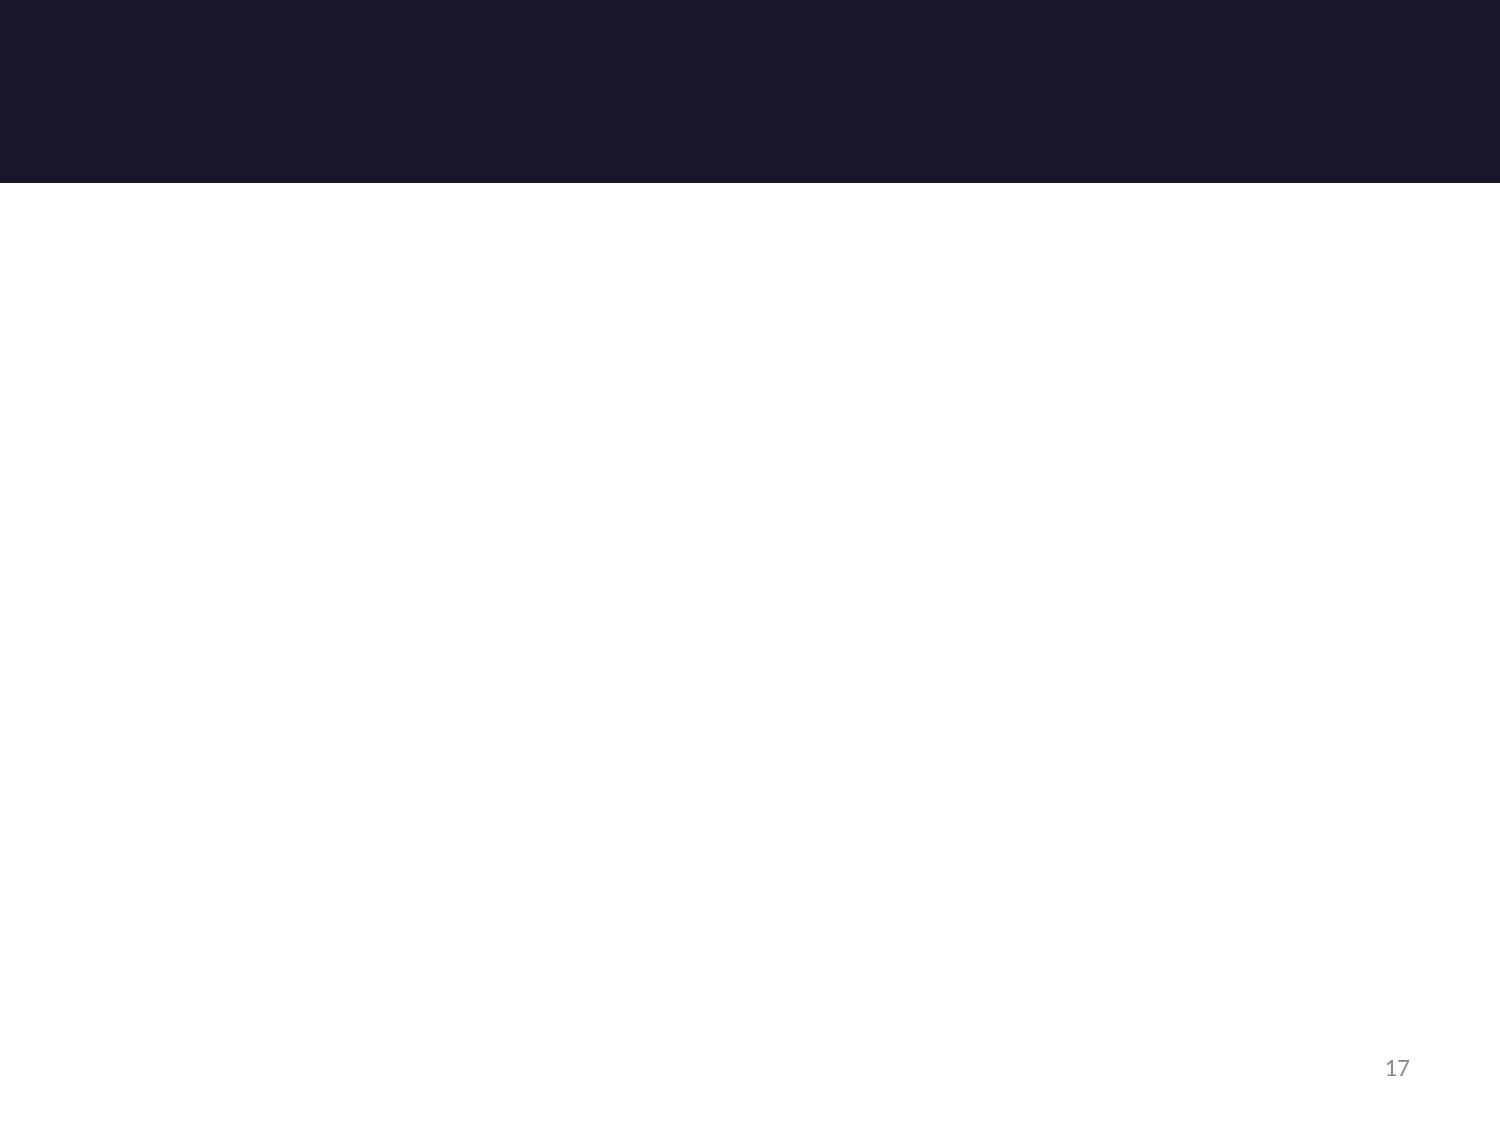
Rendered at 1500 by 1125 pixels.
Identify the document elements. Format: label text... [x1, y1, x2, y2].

slide_number <number> [1074, 1037, 1425, 1097]
